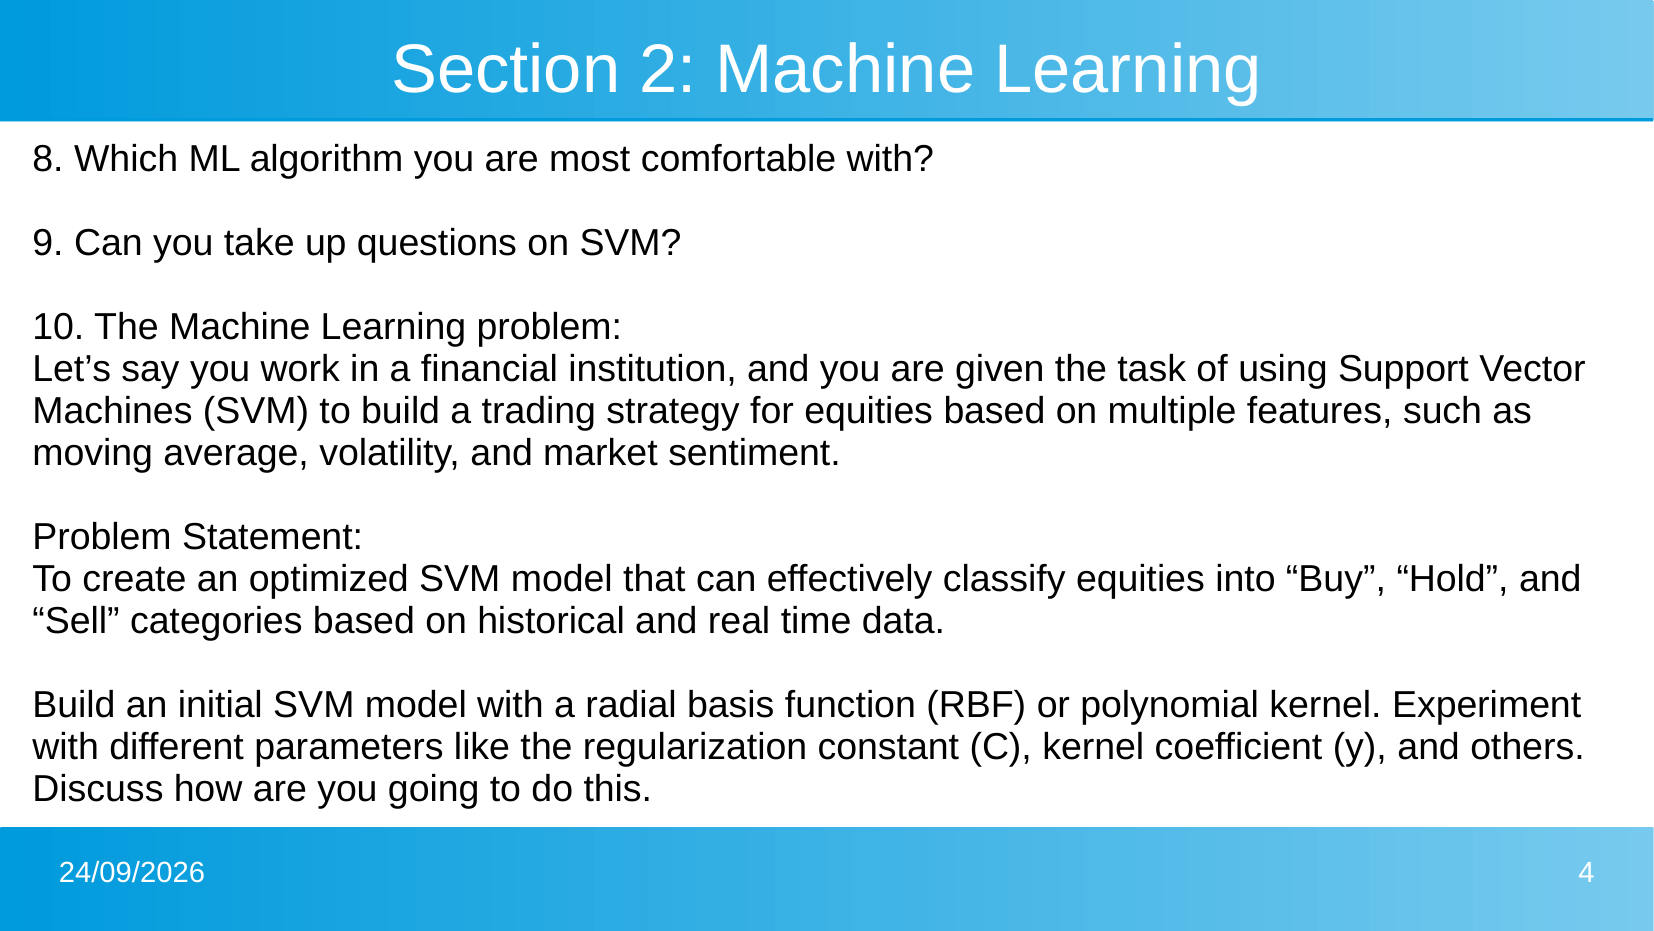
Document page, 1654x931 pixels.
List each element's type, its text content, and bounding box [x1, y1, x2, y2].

text_box 8. Which ML algorithm you are most comfortable with? 9. Can you take up questions on SVM? 10. The Machine Learning problem: Let’s say you work in a financial institution, and you are given the task of using Support Vector Machines (SVM) to build a trading strategy for equities based on multiple features, such as moving average, volatility, and market sentiment. Problem Statement: To create an optimized SVM model that can effectively classify equities into “Buy”, “Hold”, and “Sell” categories based on historical and real time data. Build an initial SVM model with a radial basis function (RBF) or polynomial kernel. Experiment with different parameters like the regularization constant (C), kernel coefficient (y), and others. Discuss how are you going to do this. [17, 129, 1613, 817]
title Section 2: Machine Learning [59, 29, 1595, 108]
